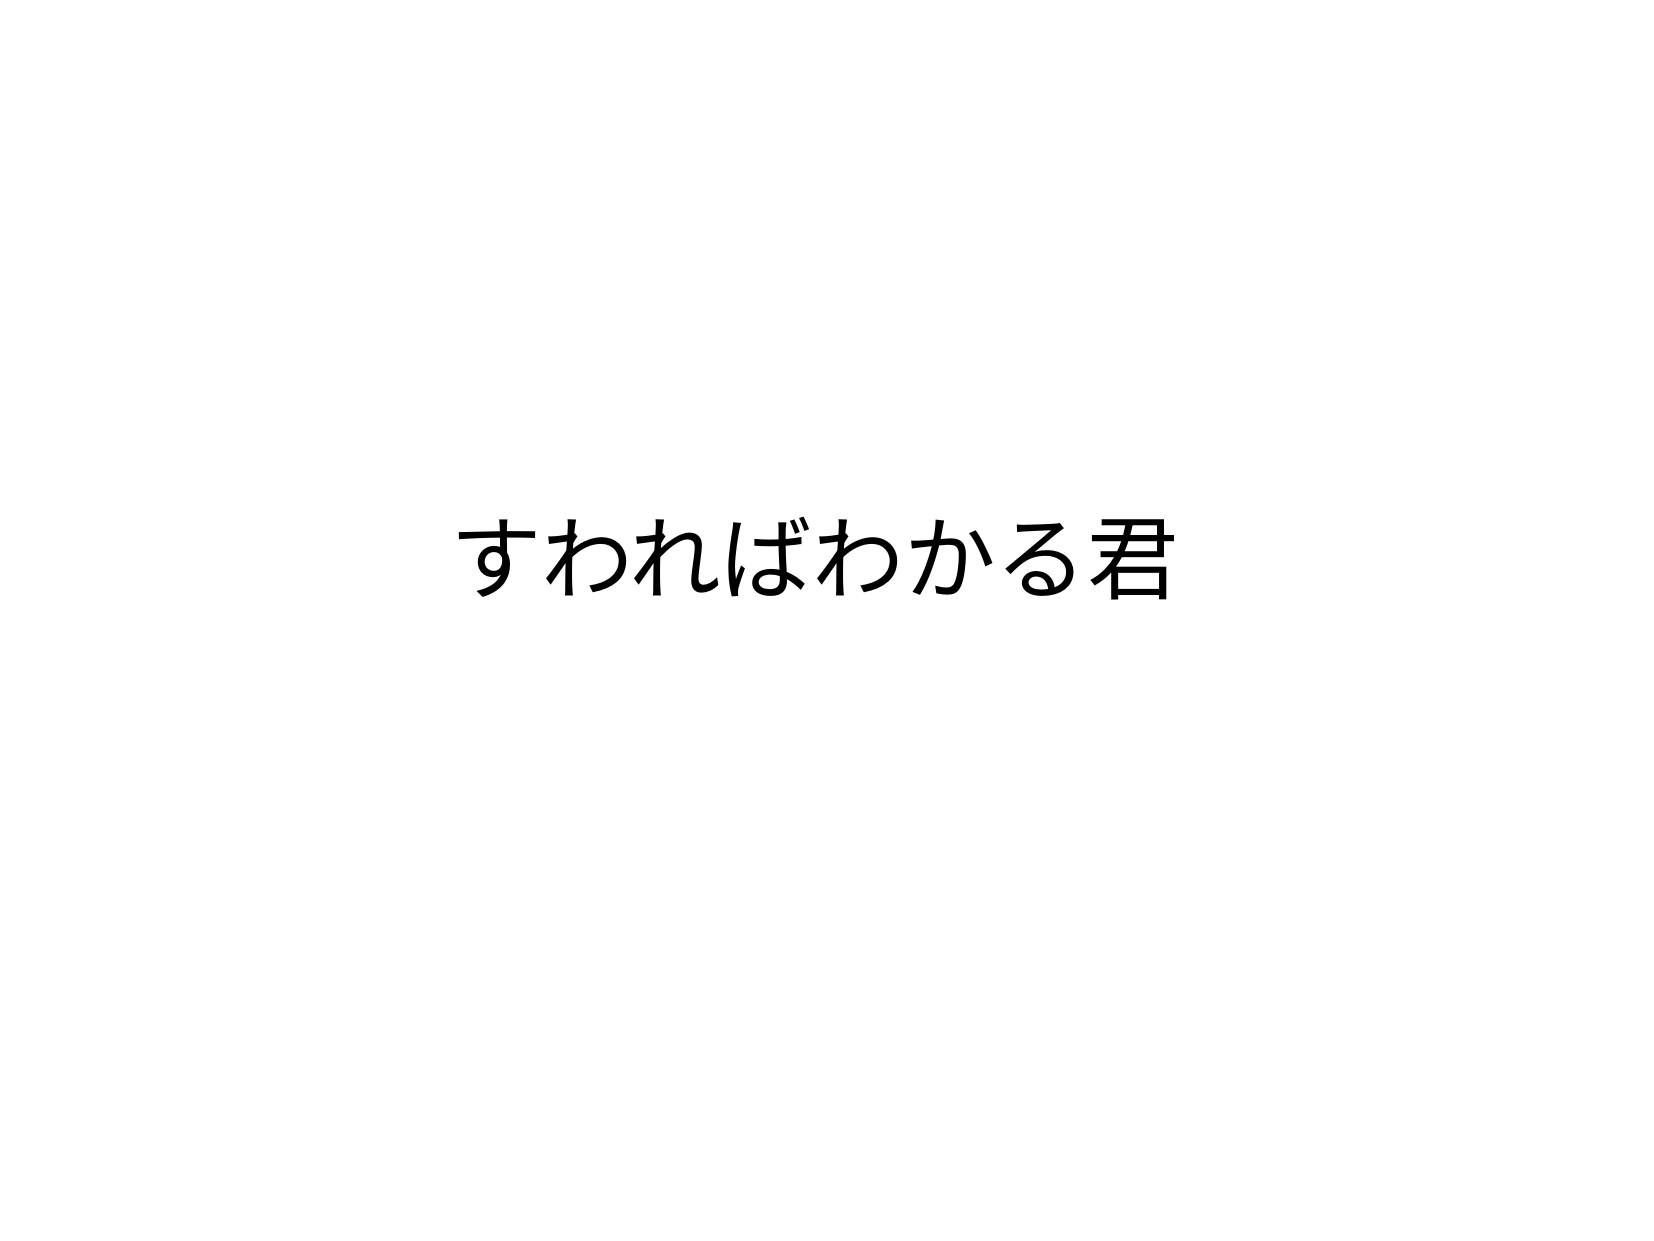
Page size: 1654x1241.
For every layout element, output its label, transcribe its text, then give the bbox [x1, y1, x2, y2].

title すわればわかる君 [70, 448, 1560, 656]
